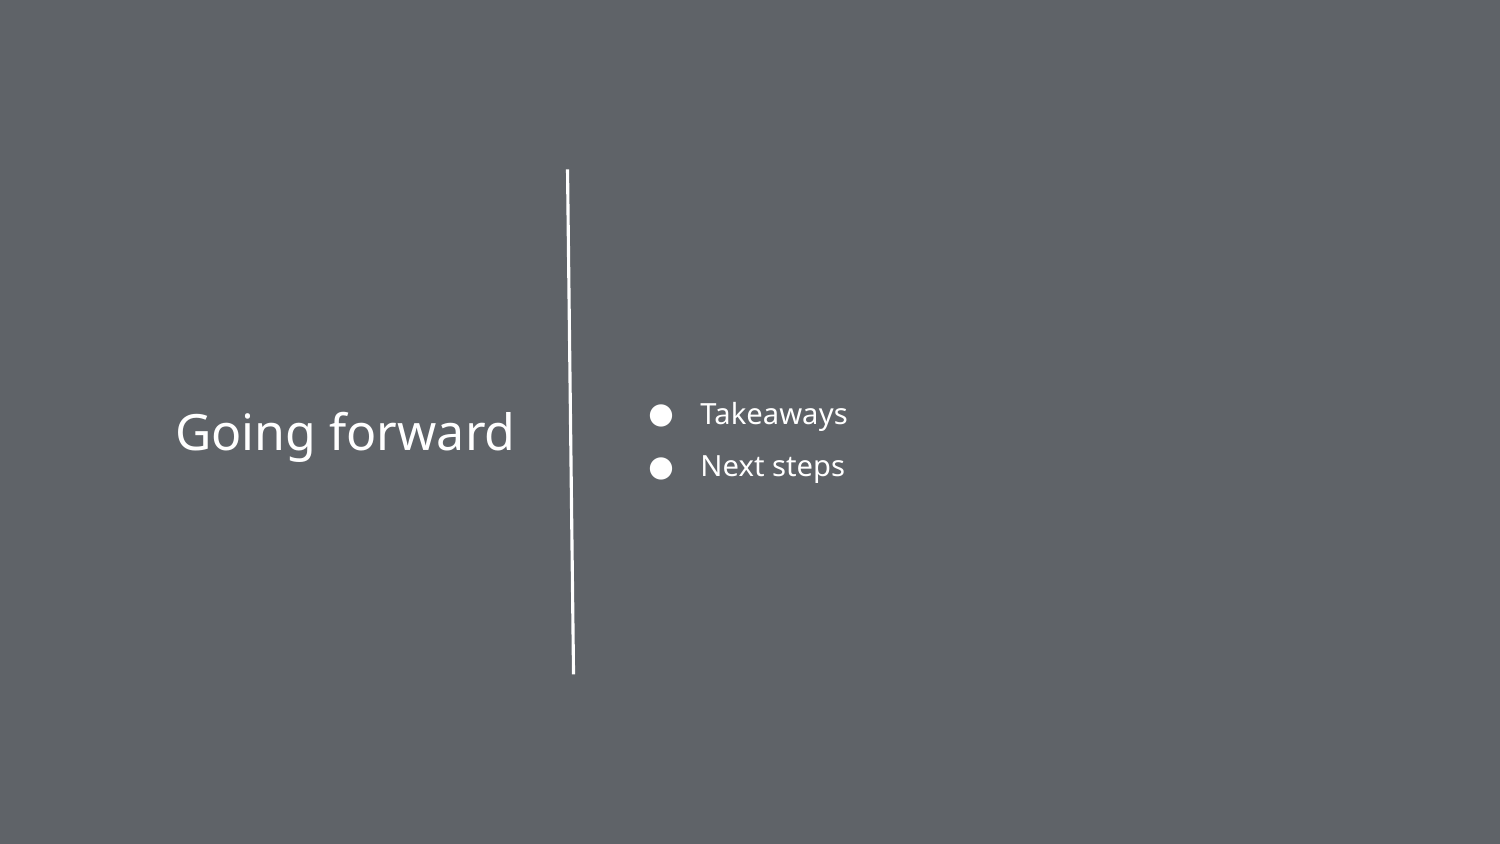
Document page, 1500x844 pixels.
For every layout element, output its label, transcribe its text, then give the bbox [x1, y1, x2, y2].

text_box Going forward [0, 376, 531, 476]
text_box Takeaways Next steps [610, 362, 984, 498]
